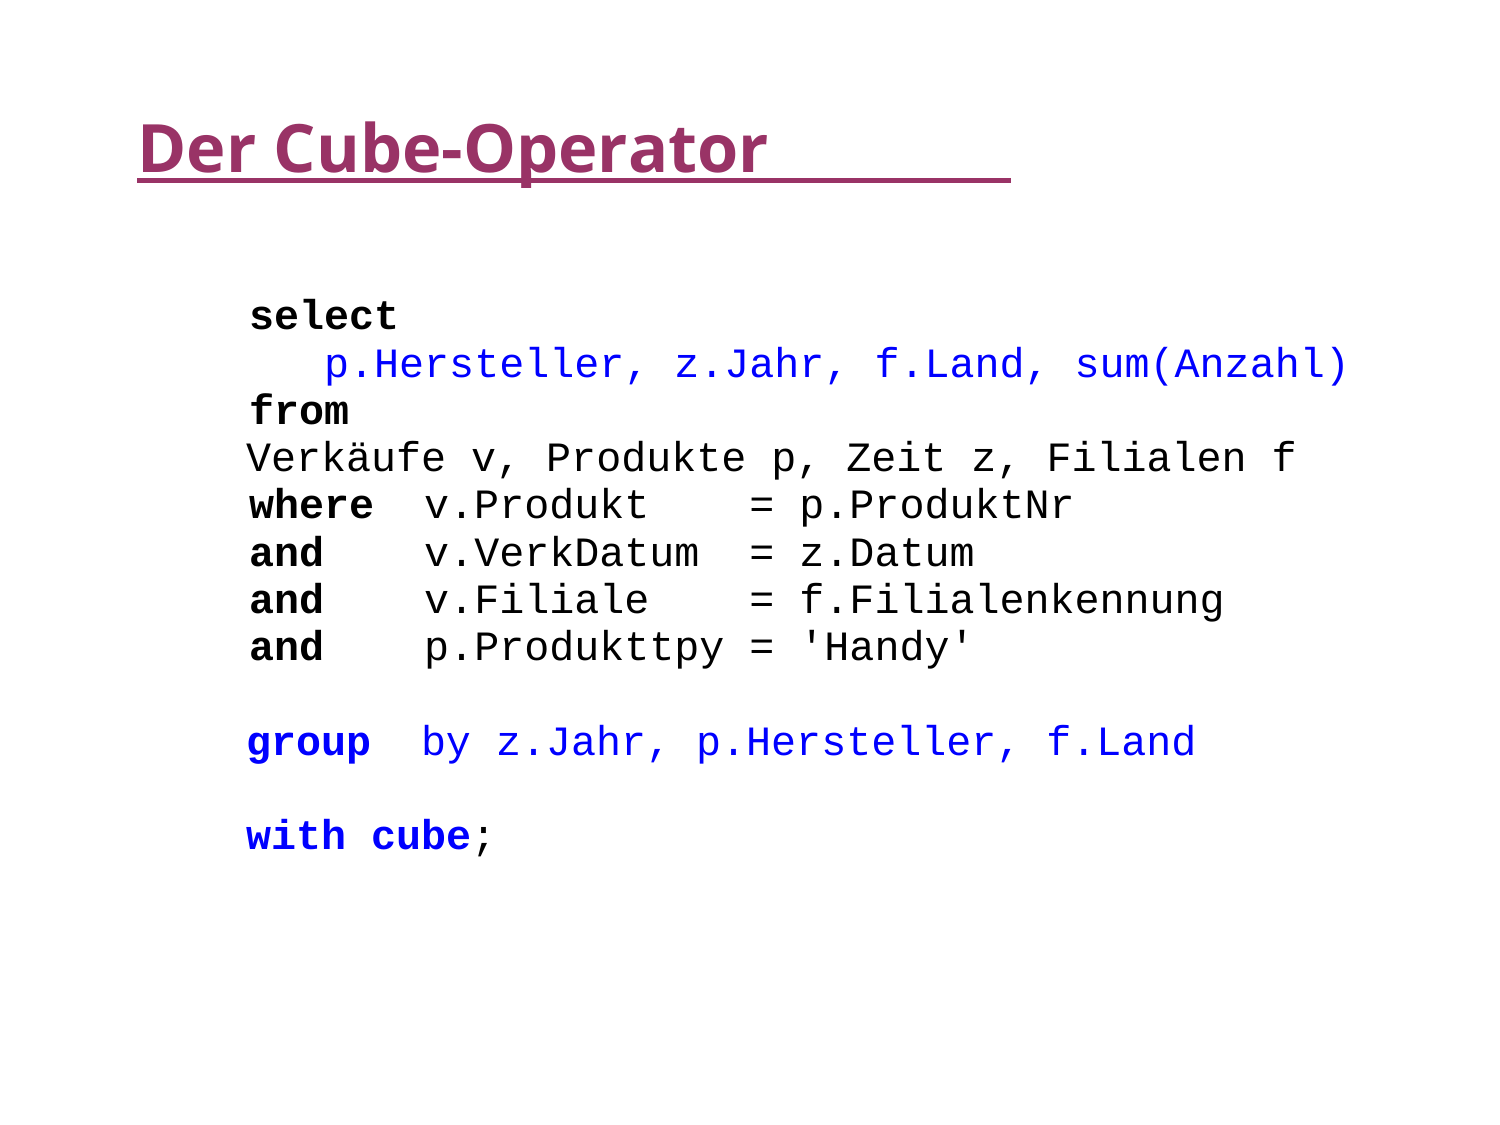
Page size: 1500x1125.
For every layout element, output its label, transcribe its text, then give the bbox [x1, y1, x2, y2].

list select p.Hersteller, z.Jahr, f.Land, sum(Anzahl) from Verkäufe v, Produkte p, Zeit z, Filialen f where v.Produkt = p.ProduktNr and v.VerkDatum = z.Datum and v.Filiale = f.Filialenkennung and p.Produkttpy = 'Handy' group by z.Jahr, p.Hersteller, f.Land with cube; [124, 287, 1413, 963]
title Der Cube-Operator [137, 106, 1413, 188]
